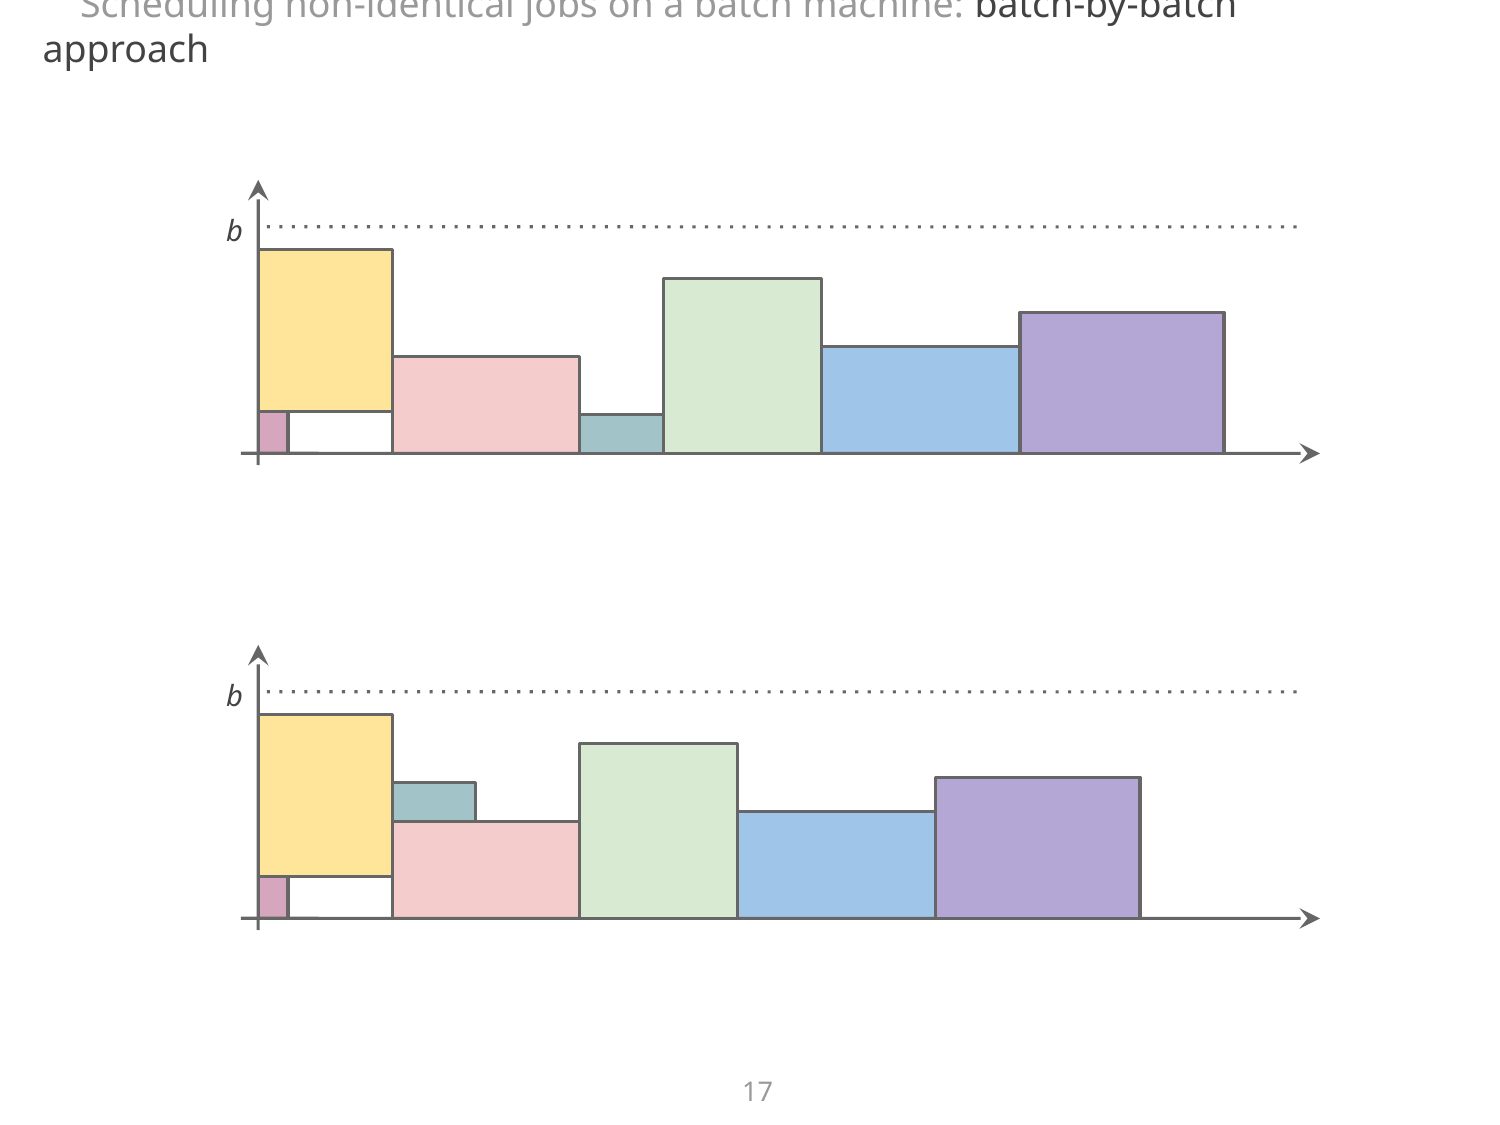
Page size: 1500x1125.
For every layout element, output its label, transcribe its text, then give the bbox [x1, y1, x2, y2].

text_box b [153, 179, 258, 274]
text_box [260, 714, 1140, 919]
text_box [260, 249, 1224, 454]
title Scheduling non-identical jobs on a batch machine: batch-by-batch approach [27, 13, 1399, 85]
text_box b [153, 644, 258, 739]
